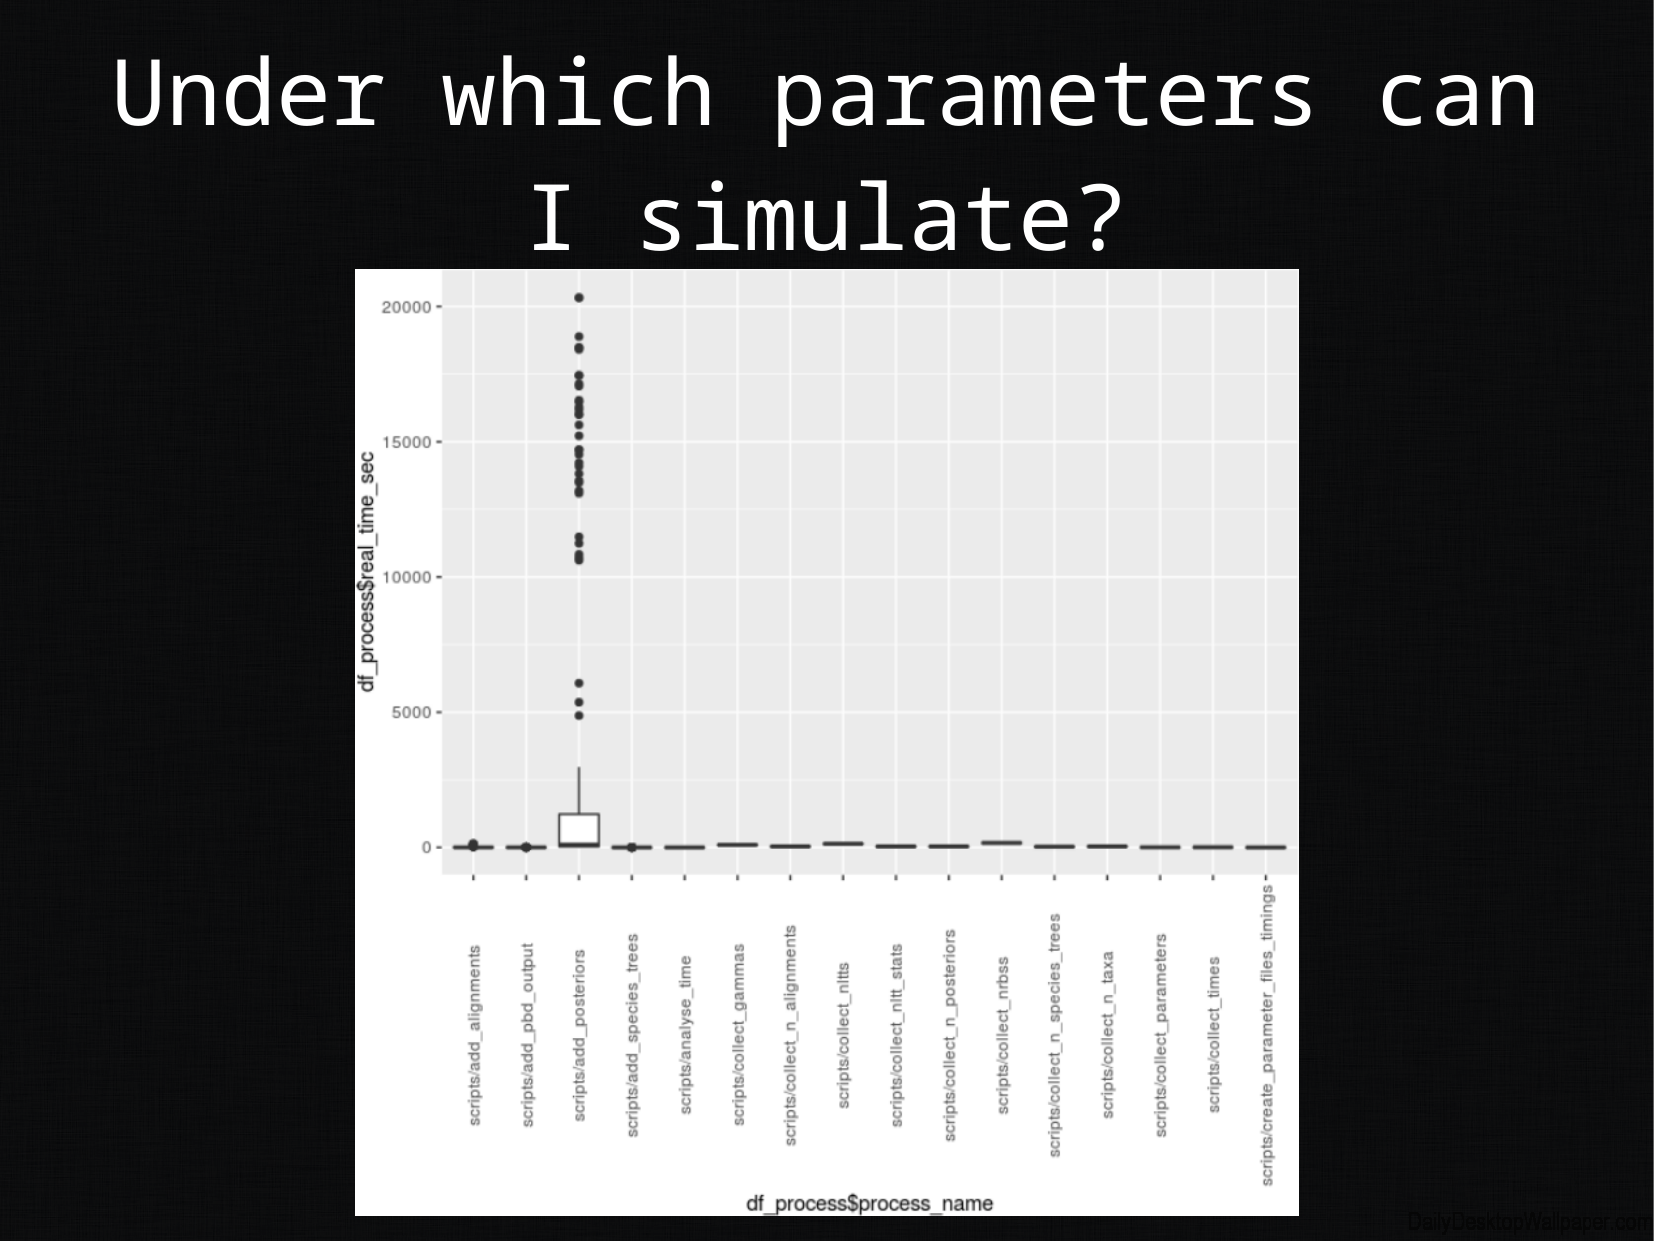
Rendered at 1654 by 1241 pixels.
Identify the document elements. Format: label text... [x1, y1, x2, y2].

picture [0, 0, 1654, 1241]
title Under which parameters can I simulate? [82, 49, 1571, 257]
